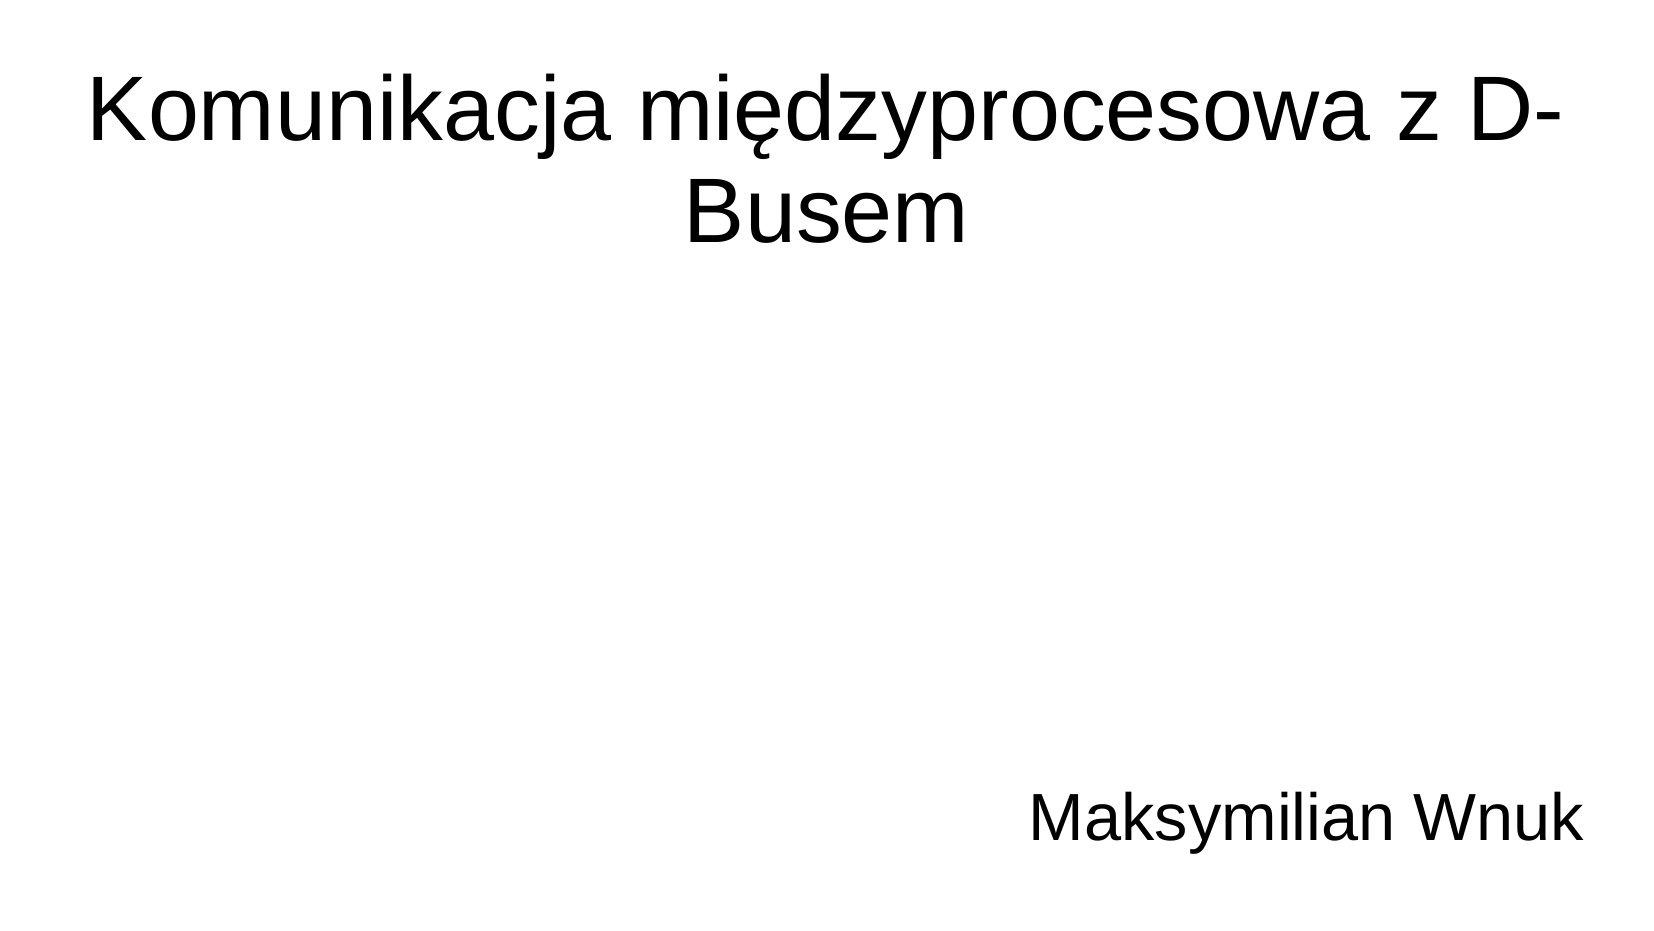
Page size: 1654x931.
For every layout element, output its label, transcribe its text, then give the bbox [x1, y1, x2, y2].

subtitle Maksymilian Wnuk [562, 548, 1654, 931]
title Komunikacja międzyprocesowa z D-Busem [82, 57, 1571, 263]
